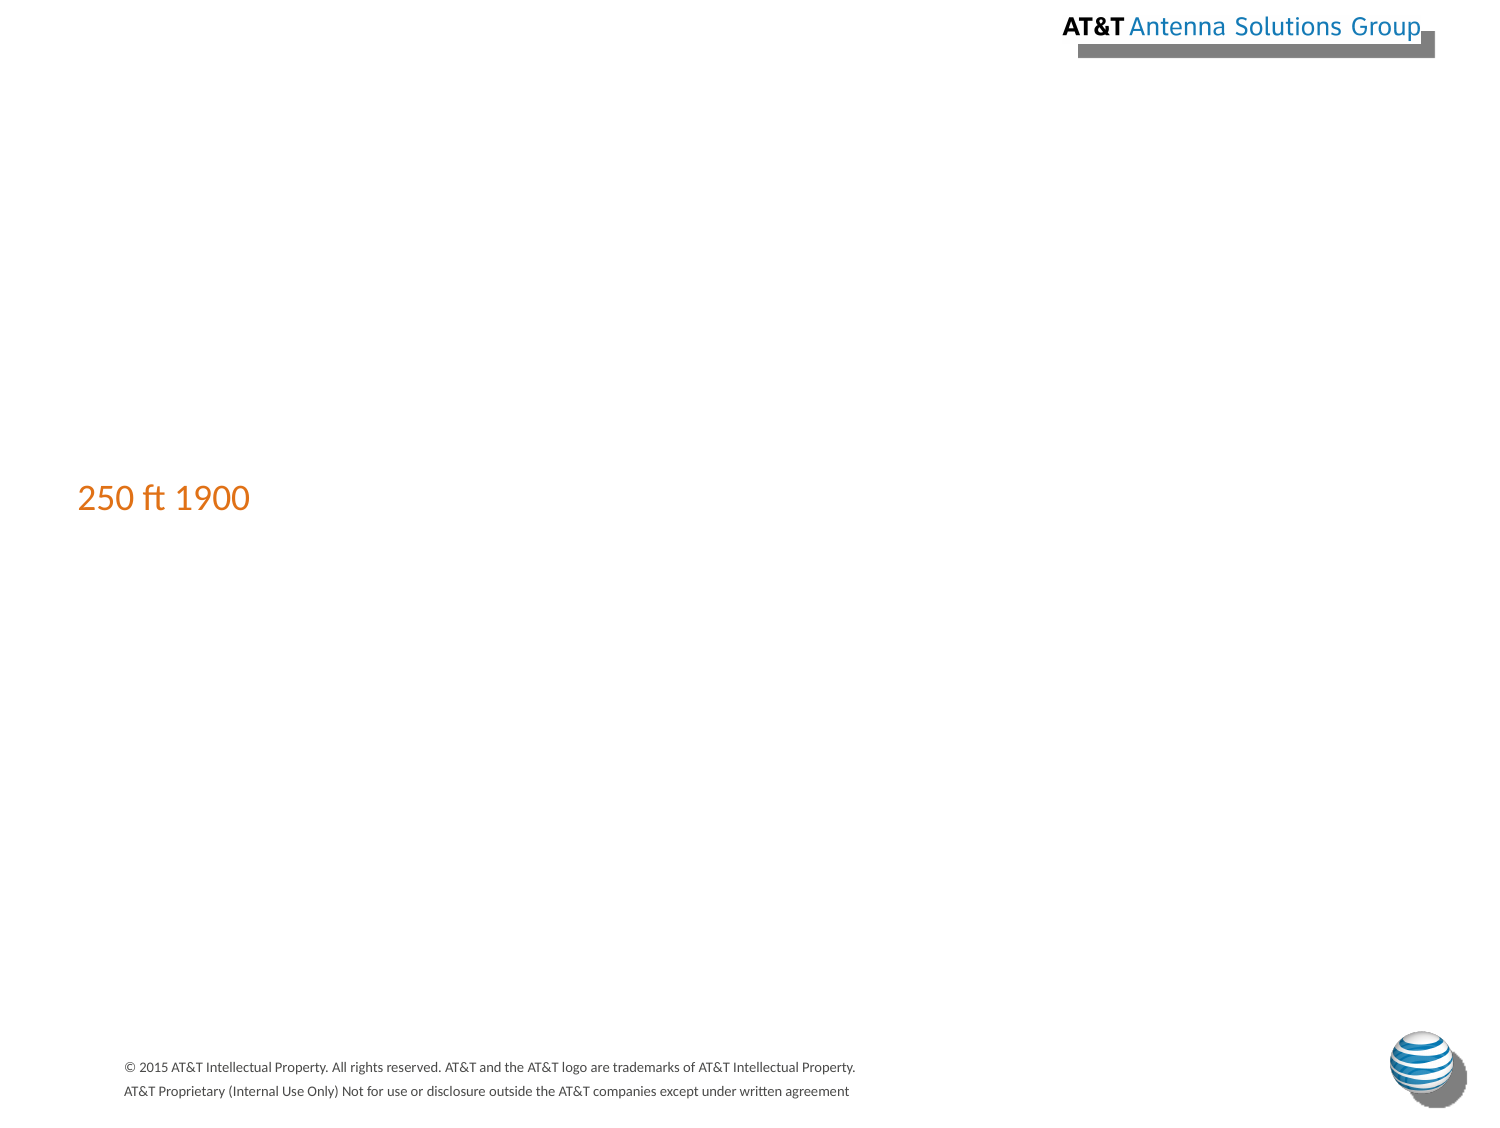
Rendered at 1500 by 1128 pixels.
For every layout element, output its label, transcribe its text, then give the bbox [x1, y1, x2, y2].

picture [1062, 15, 1421, 44]
text_box 250 ft 1900 [62, 468, 1500, 1128]
